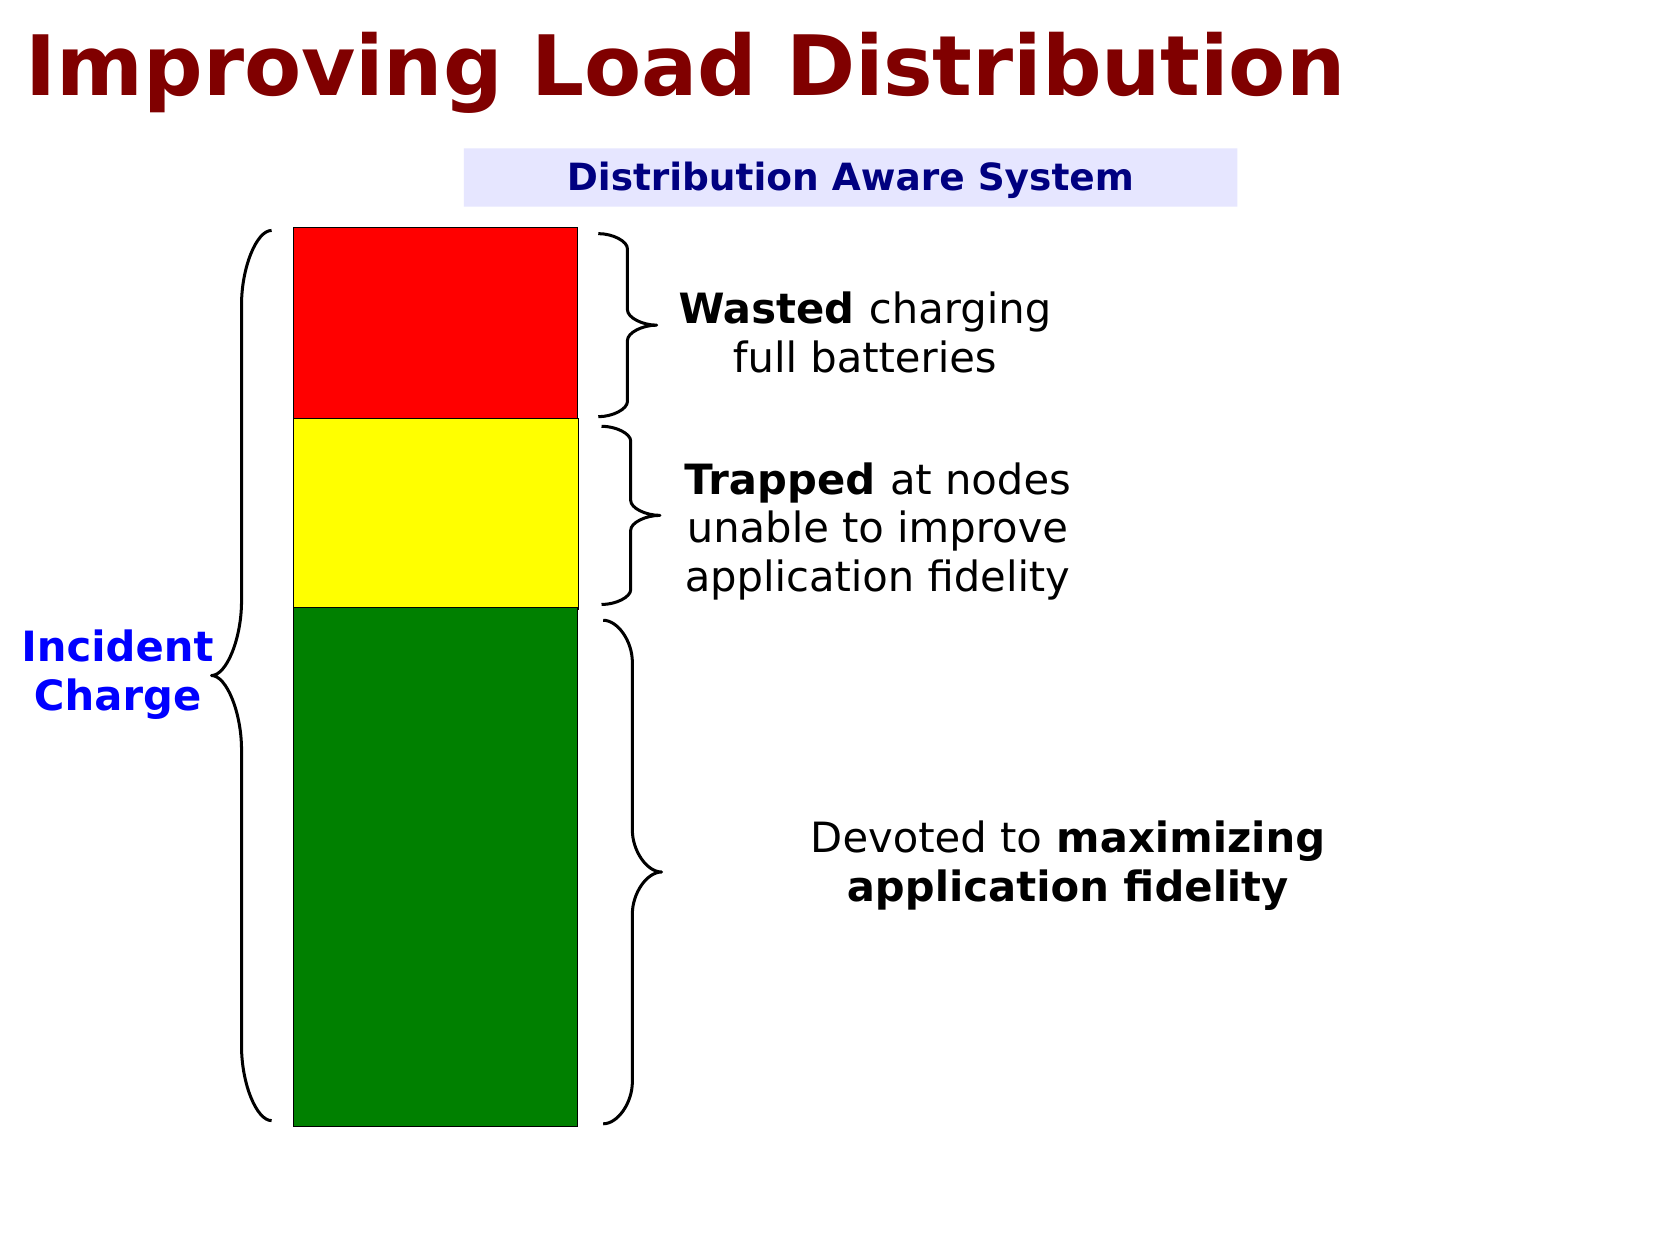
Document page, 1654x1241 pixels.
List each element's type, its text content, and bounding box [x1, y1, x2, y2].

text_box Incident Charge [0, 615, 236, 728]
text_box Distribution Aware System [463, 148, 1238, 207]
text_box Devoted to maximizing application fidelity [663, 806, 1473, 925]
text_box Trapped at nodes unable to improve application fidelity [647, 448, 1108, 609]
title Improving Load Distribution [25, 18, 1438, 116]
text_box [293, 227, 579, 1127]
text_box Wasted charging full batteries [634, 277, 1096, 390]
